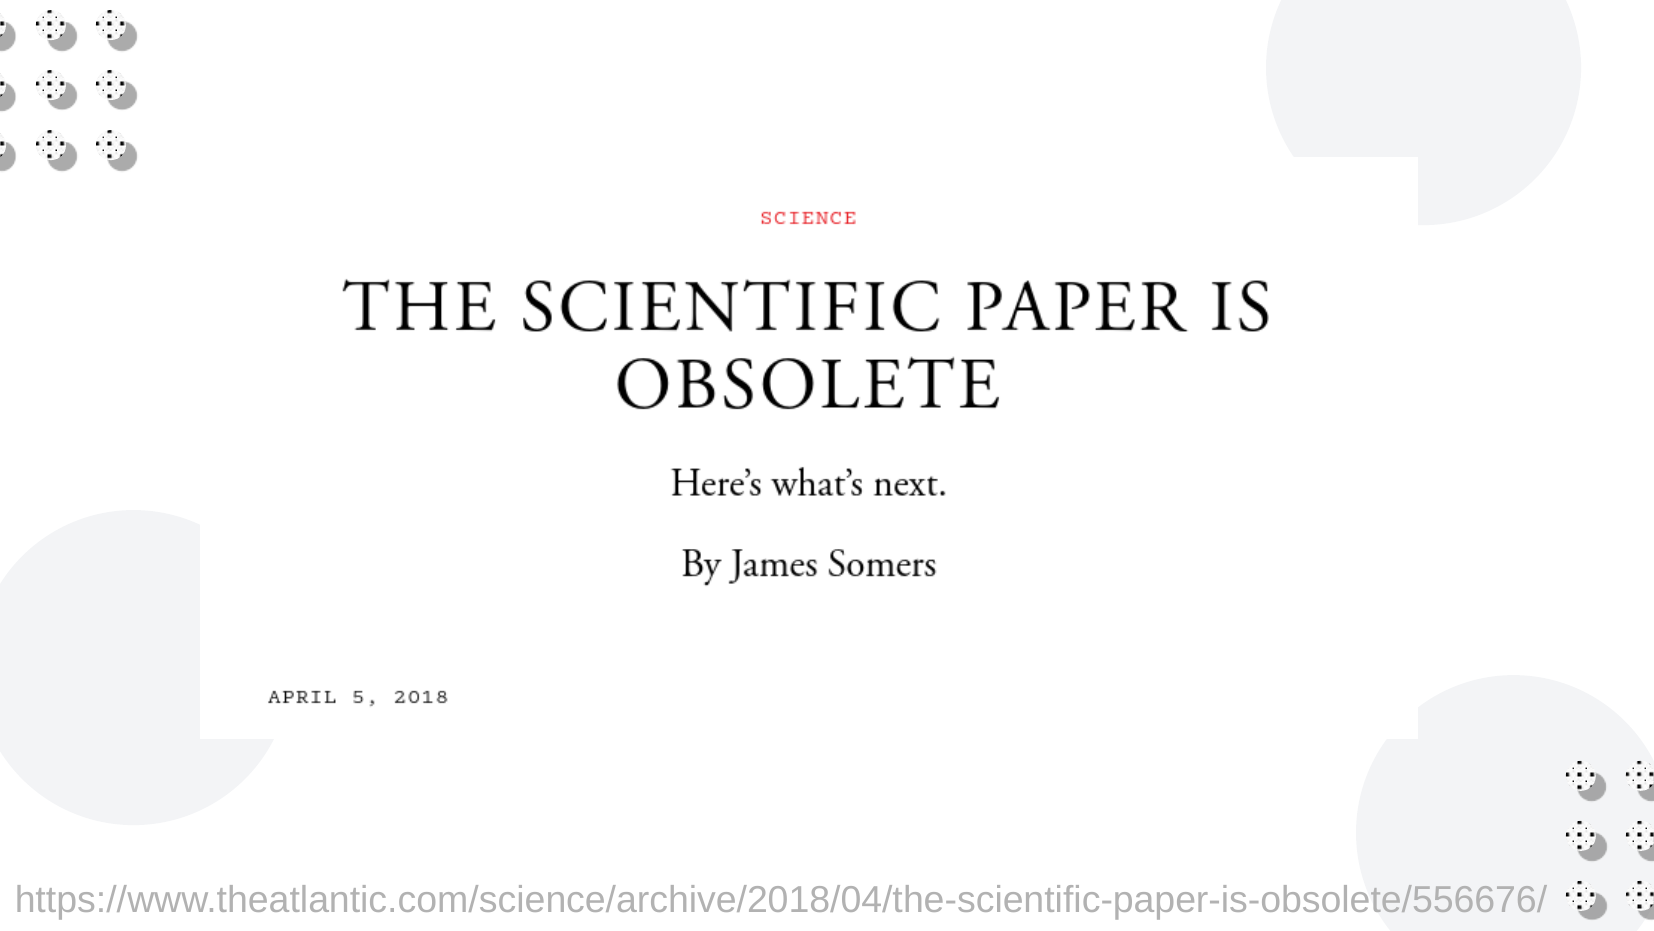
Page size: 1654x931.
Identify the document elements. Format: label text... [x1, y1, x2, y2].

picture [95, 130, 127, 161]
picture [0, 73, 6, 98]
picture [35, 70, 66, 101]
picture [1625, 820, 1654, 851]
picture [35, 130, 67, 161]
picture [1625, 880, 1654, 911]
picture [95, 9, 126, 41]
picture [200, 157, 1418, 739]
picture [35, 10, 66, 41]
text_box https://www.theatlantic.com/science/archive/2018/04/the-scientific-paper-is-obsolete/556676/ [0, 871, 1565, 931]
picture [0, 133, 7, 158]
picture [1565, 820, 1596, 851]
picture [1565, 880, 1596, 911]
picture [95, 69, 126, 101]
picture [1565, 760, 1596, 791]
picture [0, 13, 6, 38]
picture [1625, 760, 1654, 791]
